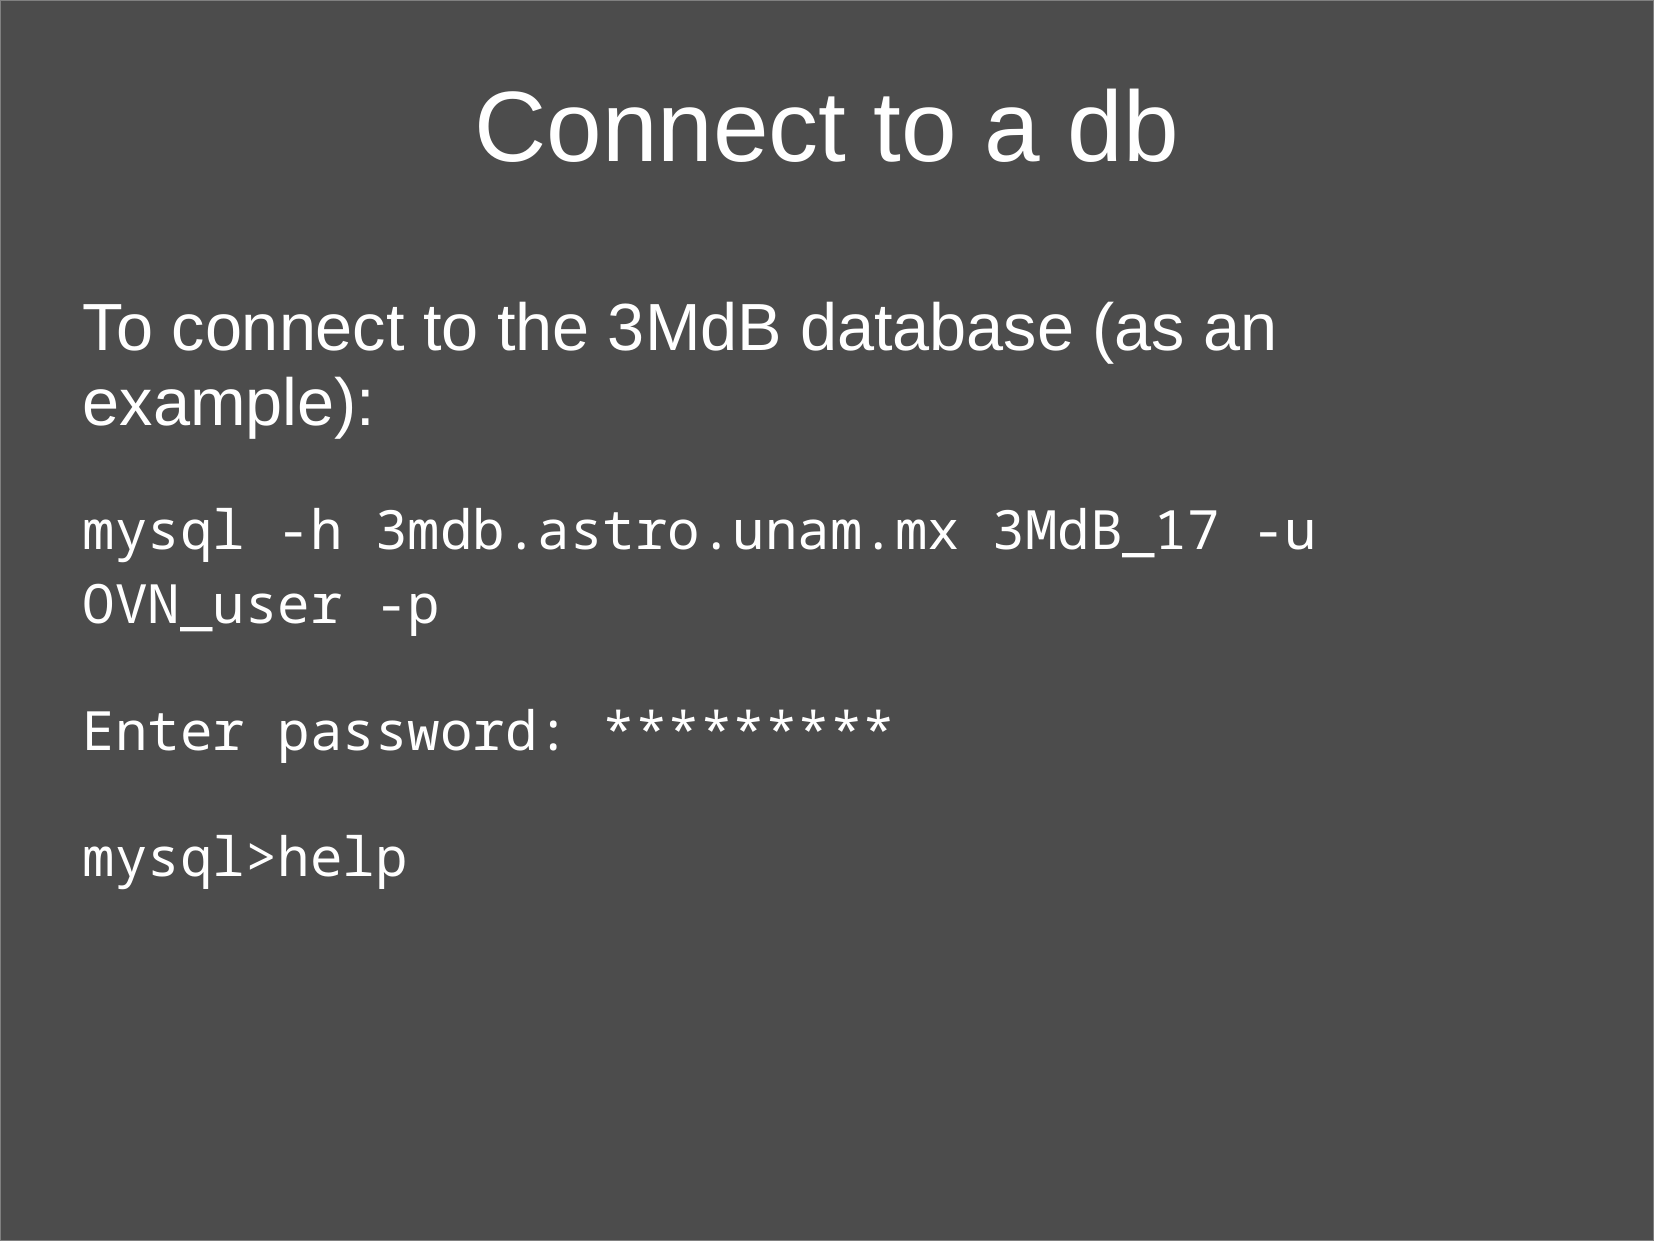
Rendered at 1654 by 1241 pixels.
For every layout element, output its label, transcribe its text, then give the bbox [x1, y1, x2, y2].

title Connect to a db [389, 49, 1264, 205]
list To connect to the 3MdB database (as an example): mysql -h 3mdb.astro.unam.mx 3MdB_17 -u OVN_user -p Enter password: ********* mysql>help [82, 290, 1538, 1010]
